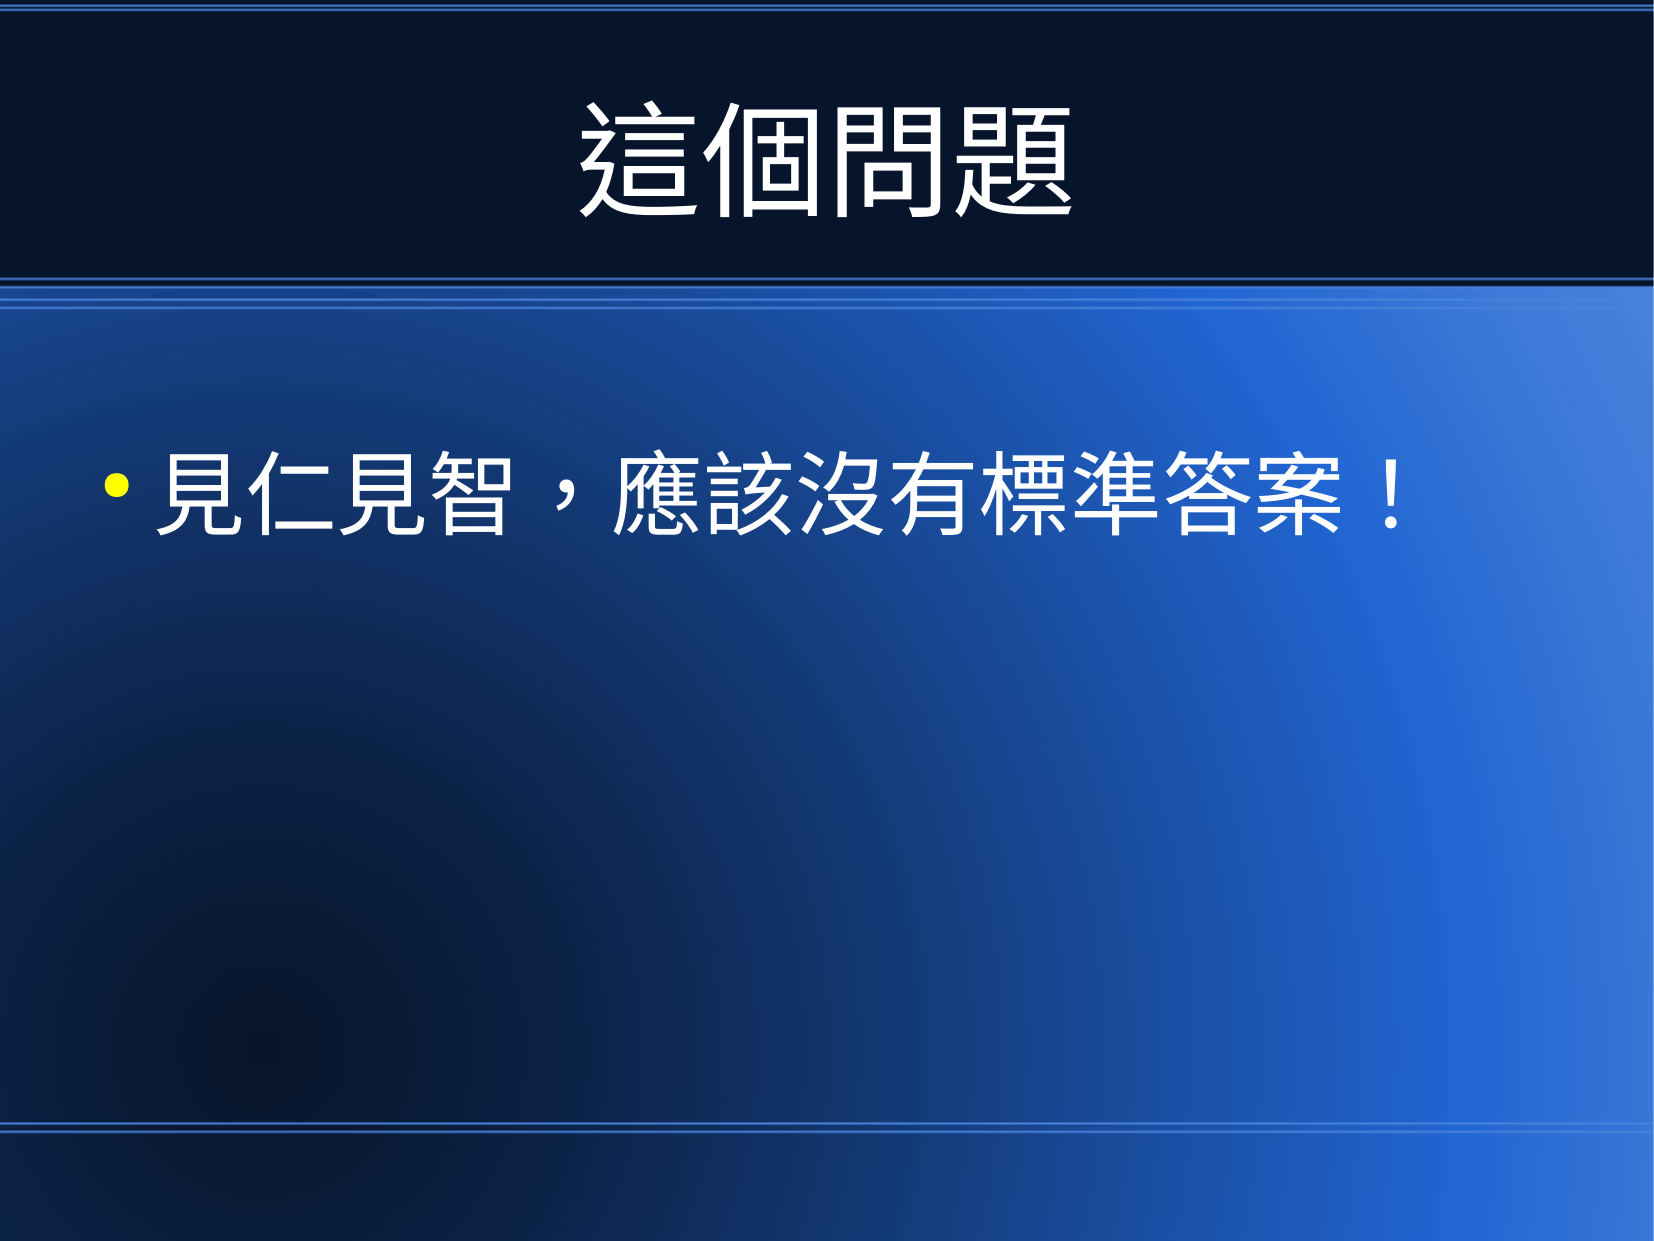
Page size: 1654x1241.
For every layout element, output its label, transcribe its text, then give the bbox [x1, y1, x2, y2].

list 見仁見智，應該沒有標準答案！ [82, 355, 1571, 1241]
picture [0, 0, 1654, 1241]
title 這個問題 [82, 49, 1571, 257]
